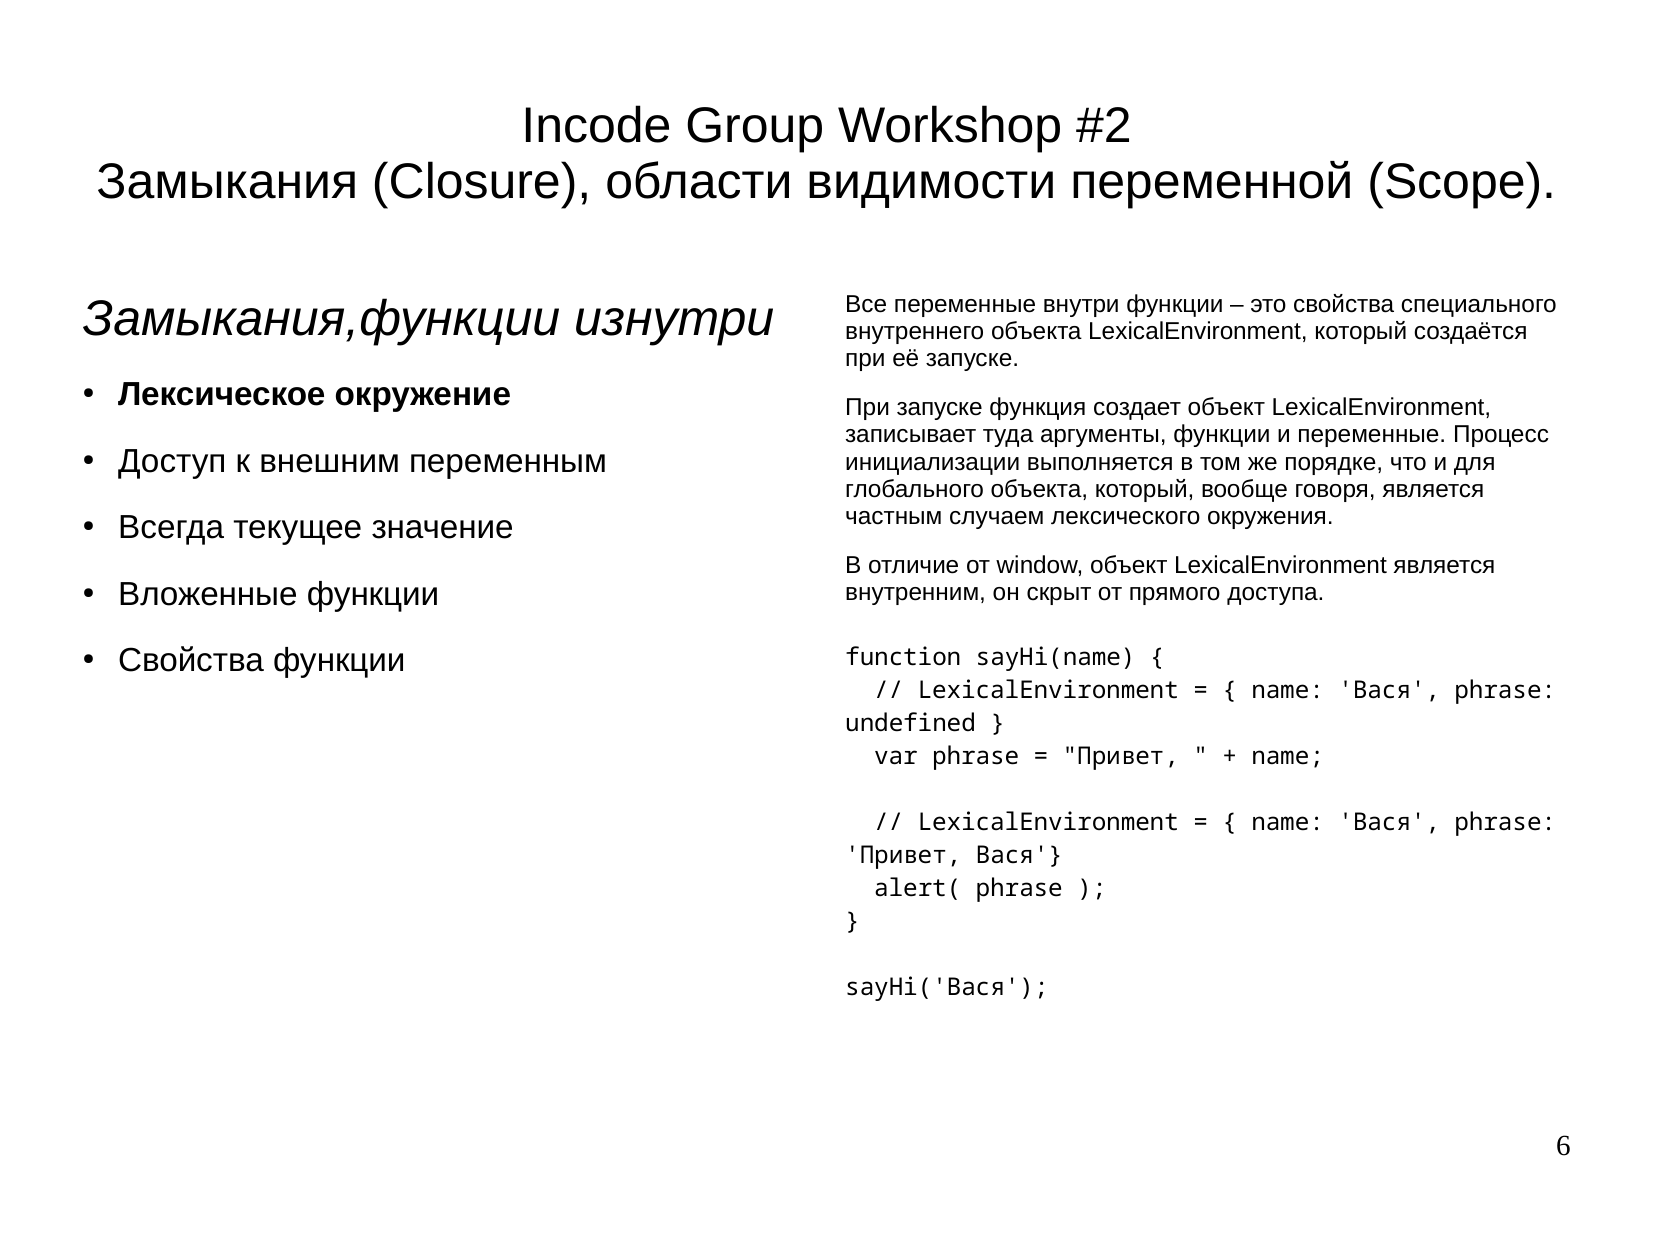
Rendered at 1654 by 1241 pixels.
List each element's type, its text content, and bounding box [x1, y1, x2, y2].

list Замыкания,функции изнутри Лексическое окружение Доступ к внешним переменным Всегда текущее значение Вложенные функции Свойства функции [82, 290, 809, 1010]
list Все переменные внутри функции – это свойства специального внутреннего объекта LexicalEnvironment, который создаётся при её запуске. При запуске функция создает объект LexicalEnvironment, записывает туда аргументы, функции и переменные. Процесс инициализации выполняется в том же порядке, что и для глобального объекта, который, вообще говоря, является частным случаем лексического окружения. В отличие от window, объект LexicalEnvironment является внутренним, он скрыт от прямого доступа. function sayHi(name) { // LexicalEnvironment = { name: 'Вася', phrase: undefined } var phrase = "Привет, " + name; // LexicalEnvironment = { name: 'Вася', phrase: 'Привет, Вася'} alert( phrase ); } sayHi('Вася'); [845, 290, 1572, 1010]
title Incode Group Workshop #2 Замыкания (Closure), области видимости переменной (Scope). [82, 49, 1571, 257]
